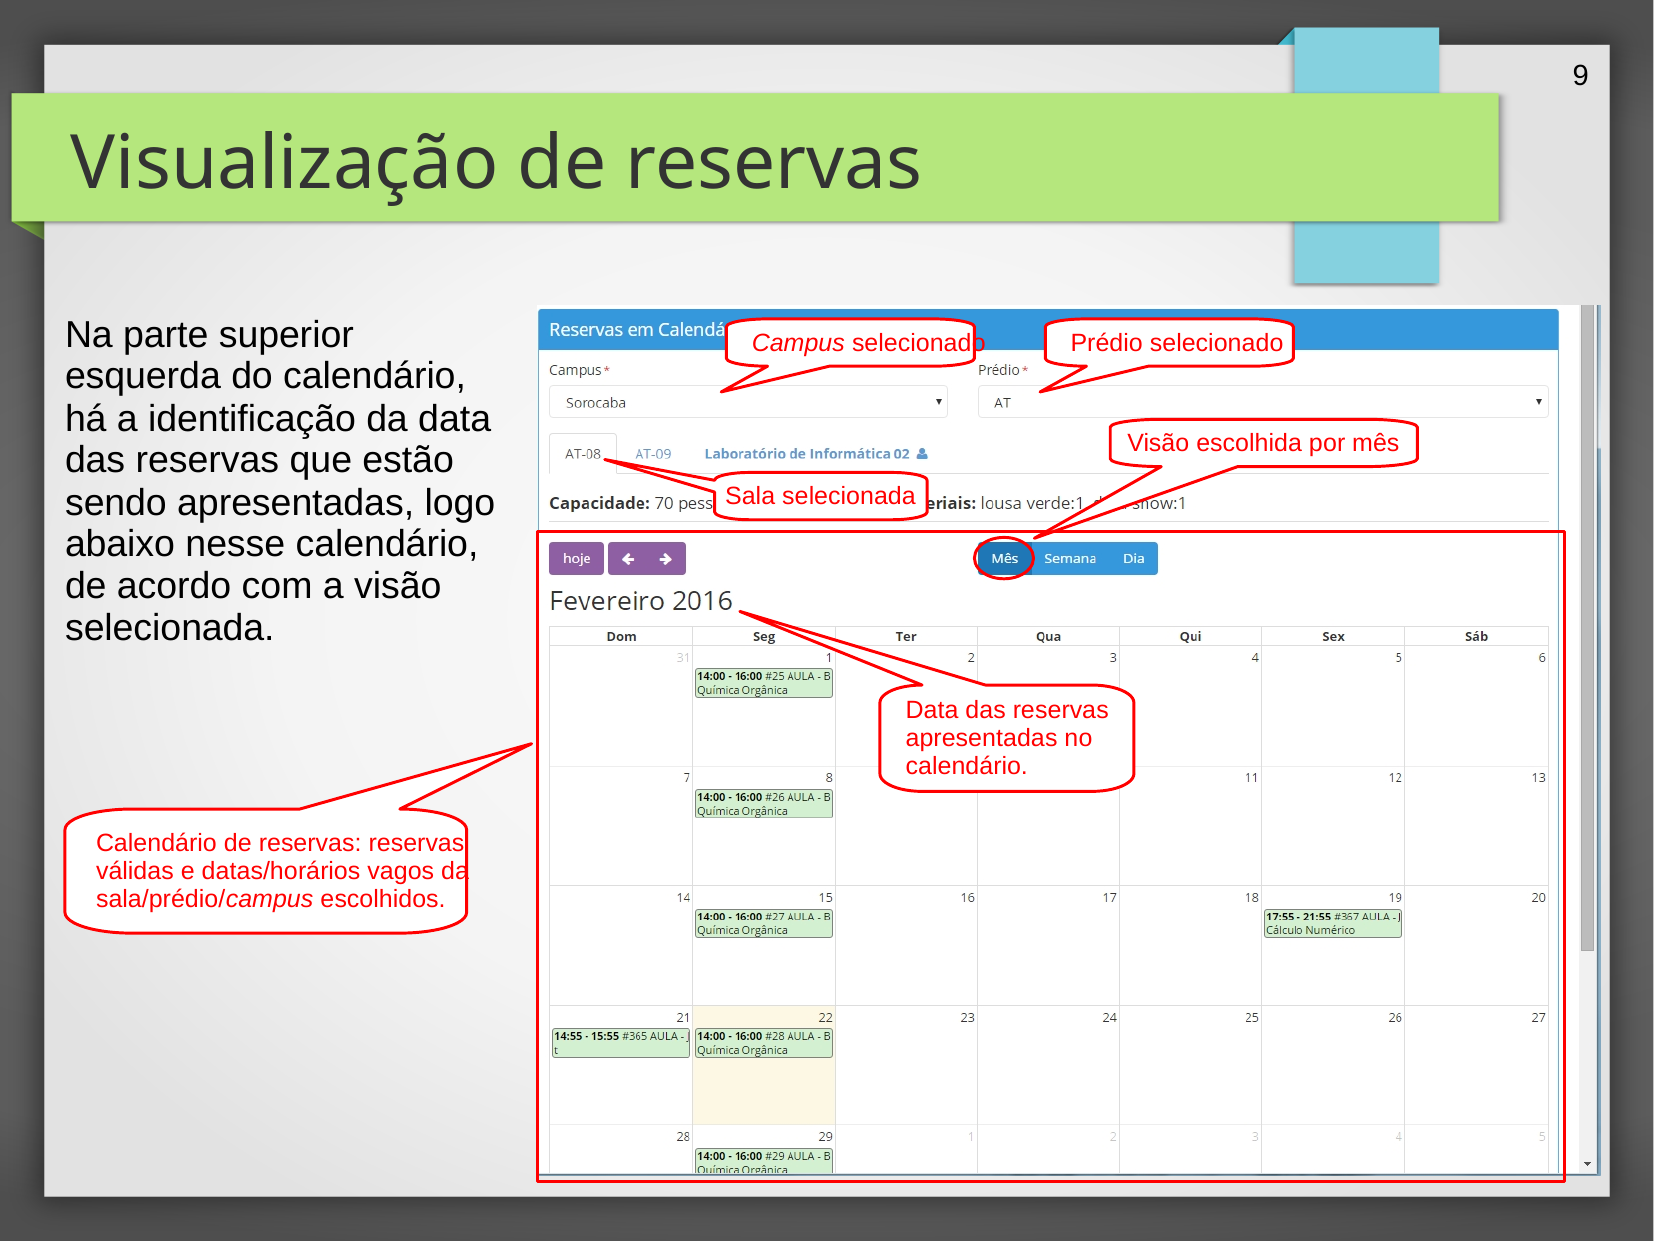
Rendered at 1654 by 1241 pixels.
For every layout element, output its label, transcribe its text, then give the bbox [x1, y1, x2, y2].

text_box Prédio selecionado [1040, 318, 1294, 392]
text_box Visão escolhida por mês [1034, 419, 1418, 539]
list Na parte superior esquerda do calendário, há a identificação da data das reservas que estão sendo apresentadas, logo abaixo nesse calendário, de acordo com a visão selecionada. [64, 312, 497, 709]
title Visualização de reservas [70, 106, 1229, 213]
text_box Data das reservas apresentadas no calendário. [739, 611, 1134, 792]
text_box Sala selecionada [604, 459, 928, 520]
text_box Campus selecionado [721, 318, 975, 392]
text_box Calendário de reservas: reservas válidas e datas/horários vagos da sala/prédio/campus escolhidos. [64, 743, 532, 934]
picture [0, 0, 1654, 1241]
